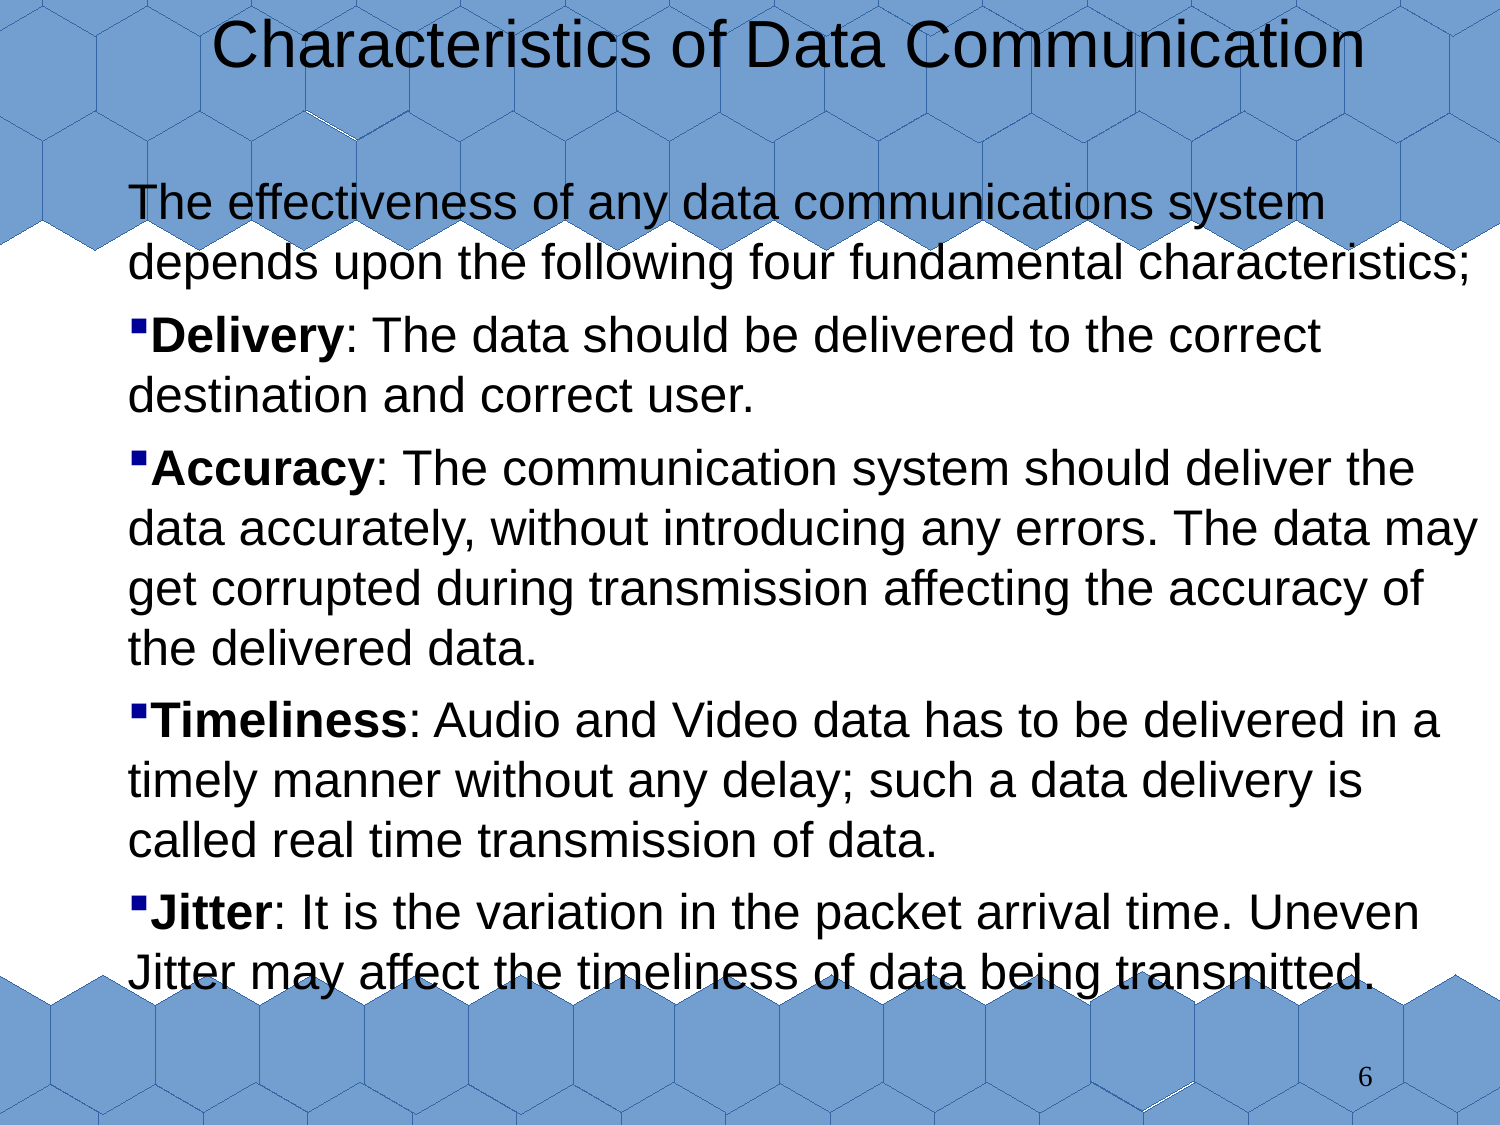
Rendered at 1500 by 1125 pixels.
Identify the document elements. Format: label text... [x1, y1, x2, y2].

text_box <number> [1074, 1050, 1388, 1125]
title Characteristics of Data Communication [112, 0, 1450, 162]
list The effectiveness of any data communications system depends upon the following four fundamental characteristics; Delivery: The data should be delivered to the correct destination and correct user. Accuracy: The communication system should deliver the data accurately, without introducing any errors. The data may get corrupted during transmission affecting the accuracy of the delivered data. Timeliness: Audio and Video data has to be delivered in a timely manner without any delay; such a data delivery is called real time transmission of data. Jitter: It is the variation in the packet arrival time. Uneven Jitter may affect the timeliness of data being transmitted. [112, 162, 1500, 1125]
